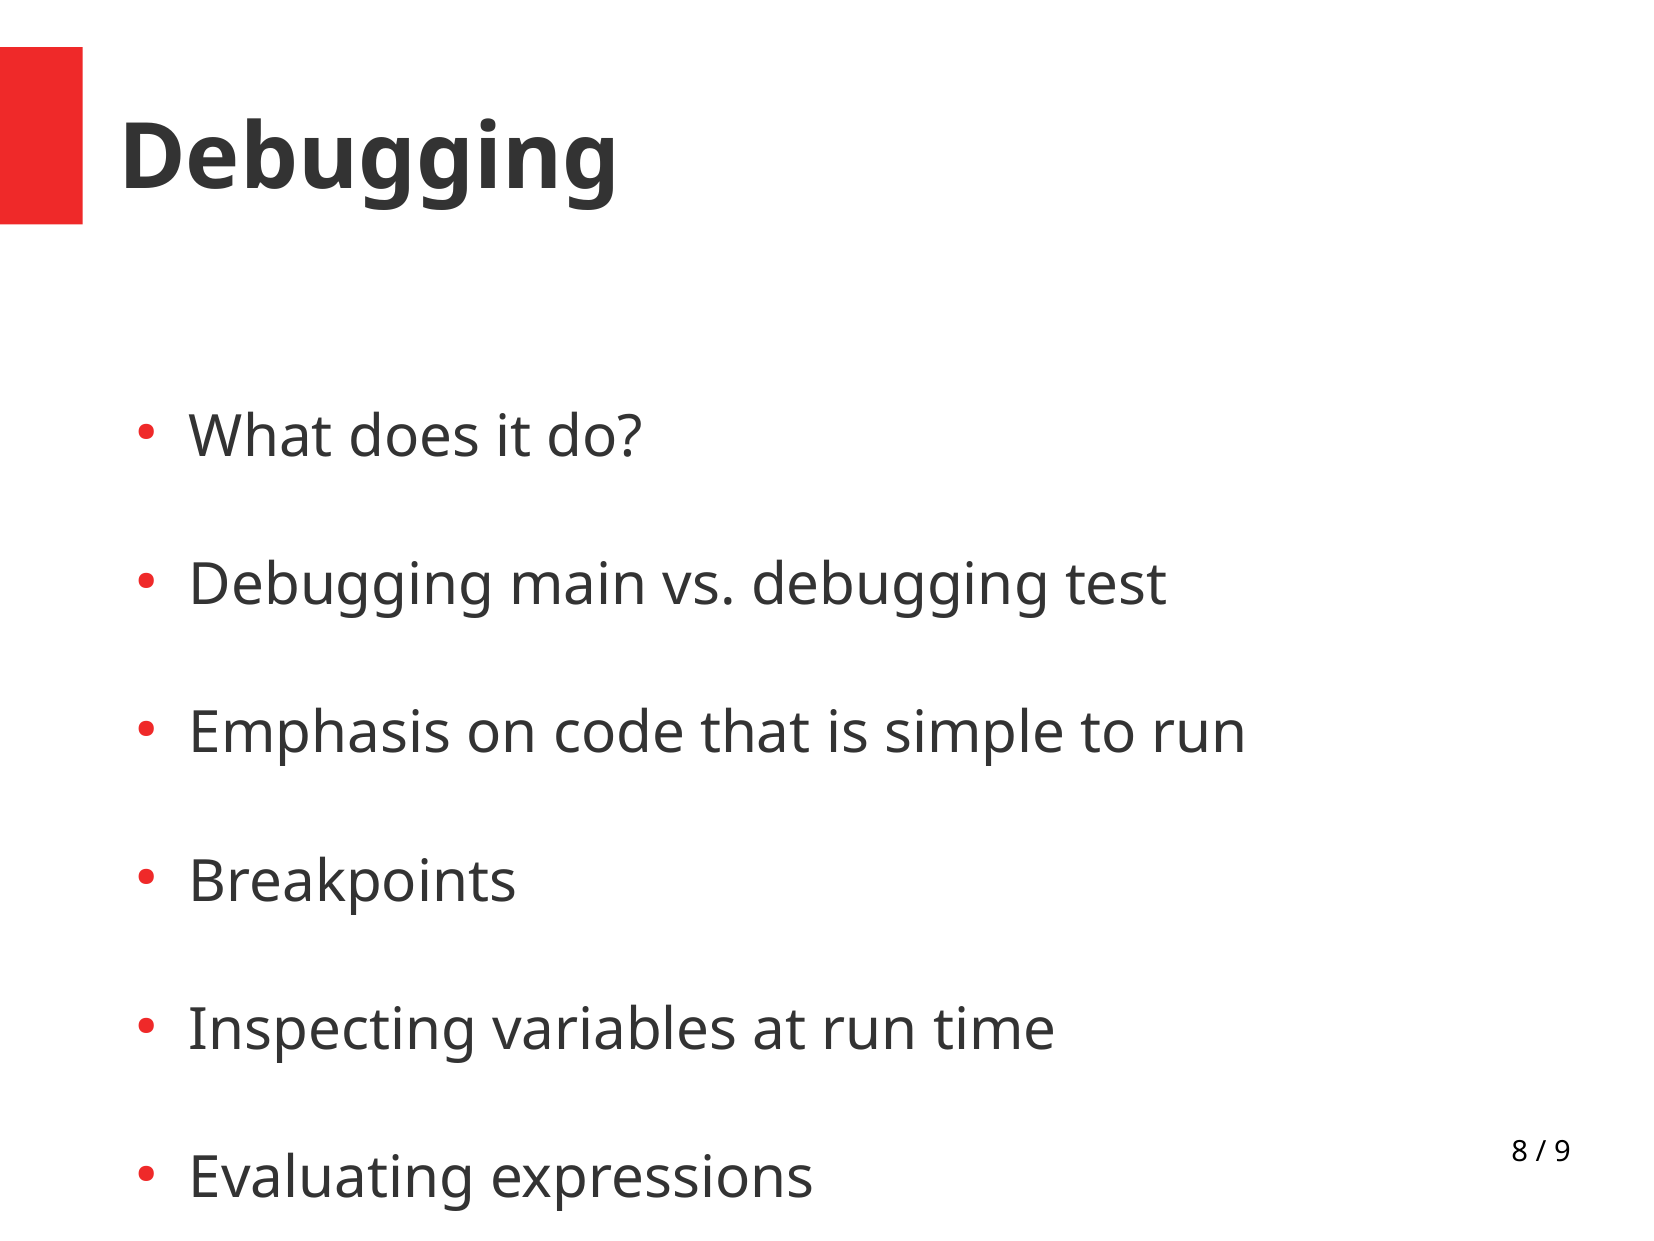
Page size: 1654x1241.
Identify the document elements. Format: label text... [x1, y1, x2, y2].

list What does it do? Debugging main vs. debugging test Emphasis on code that is simple to run Breakpoints Inspecting variables at run time Evaluating expressions [118, 354, 1536, 1074]
title Debugging [118, 49, 1571, 257]
